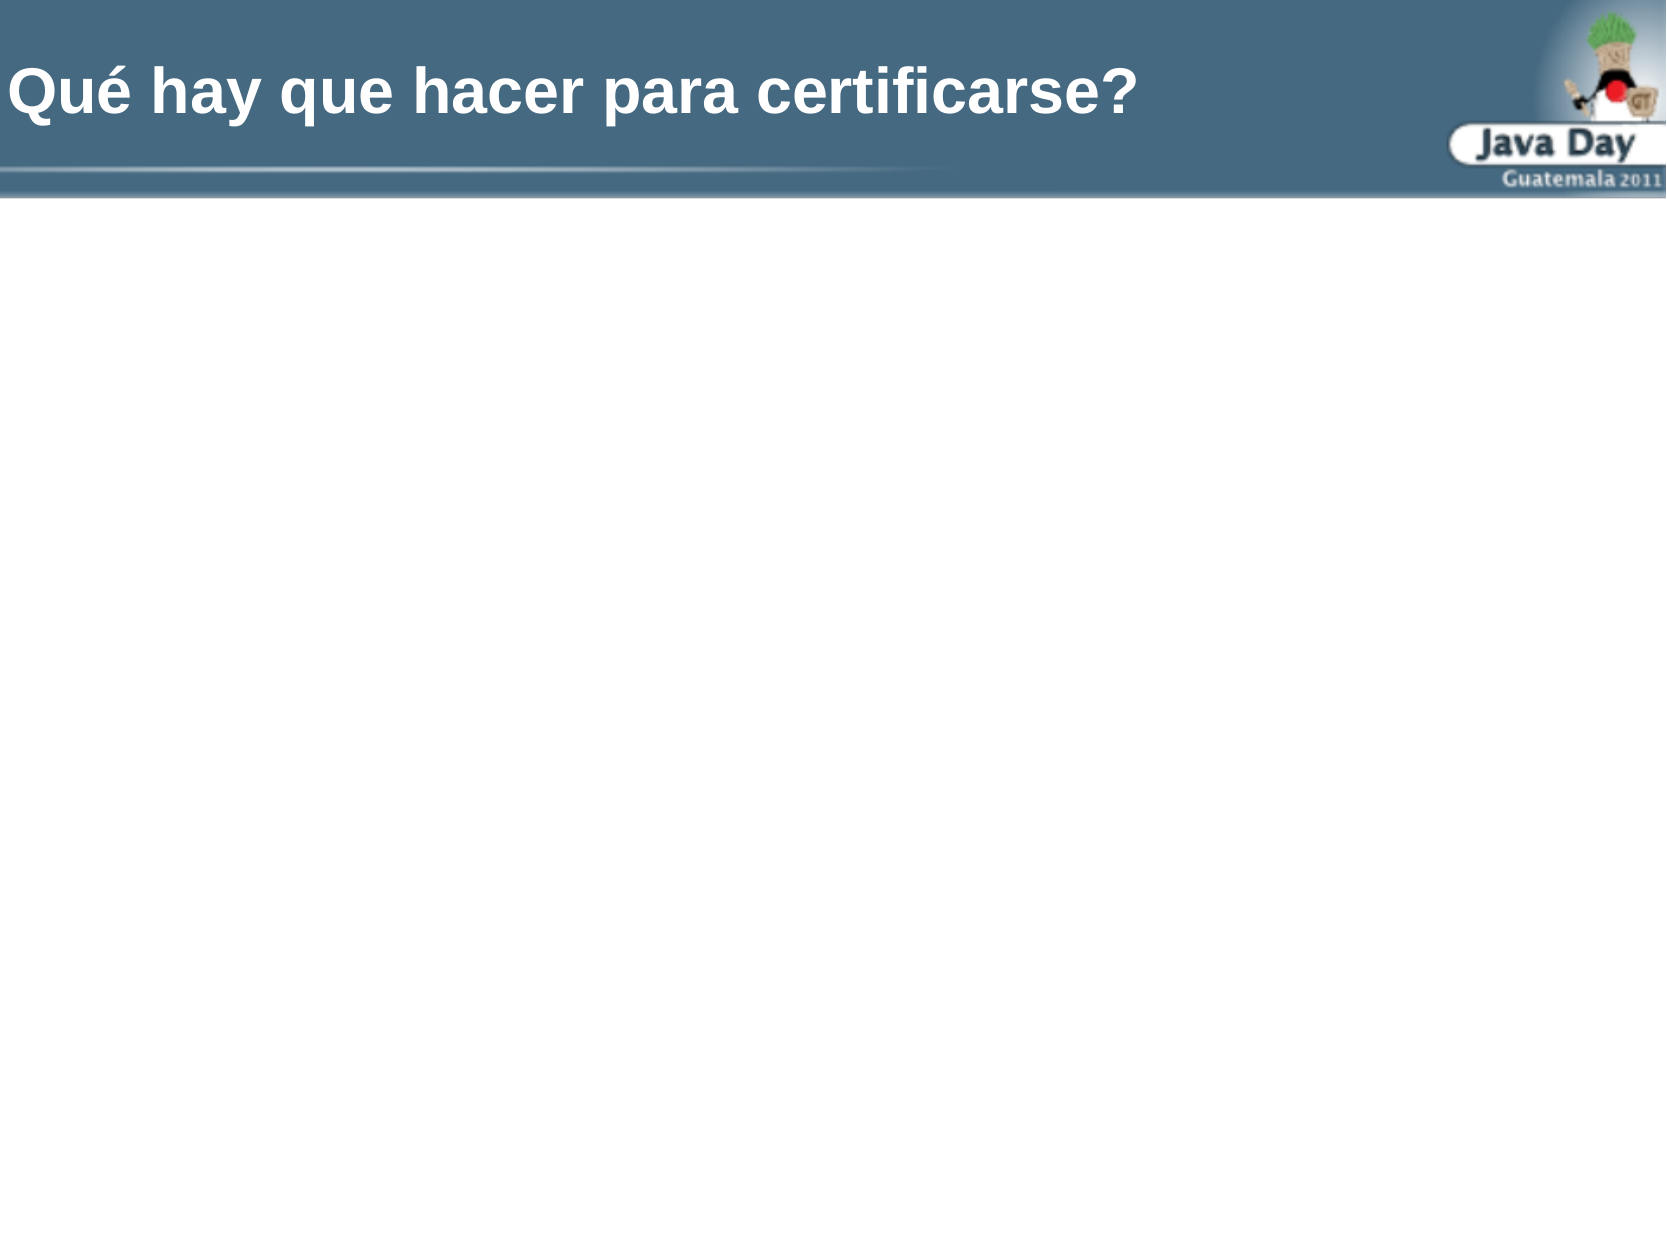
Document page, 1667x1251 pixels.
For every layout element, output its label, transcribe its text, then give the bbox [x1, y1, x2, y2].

text_box Qué hay que hacer para certificarse? [7, 55, 1502, 129]
picture [0, 0, 1666, 200]
